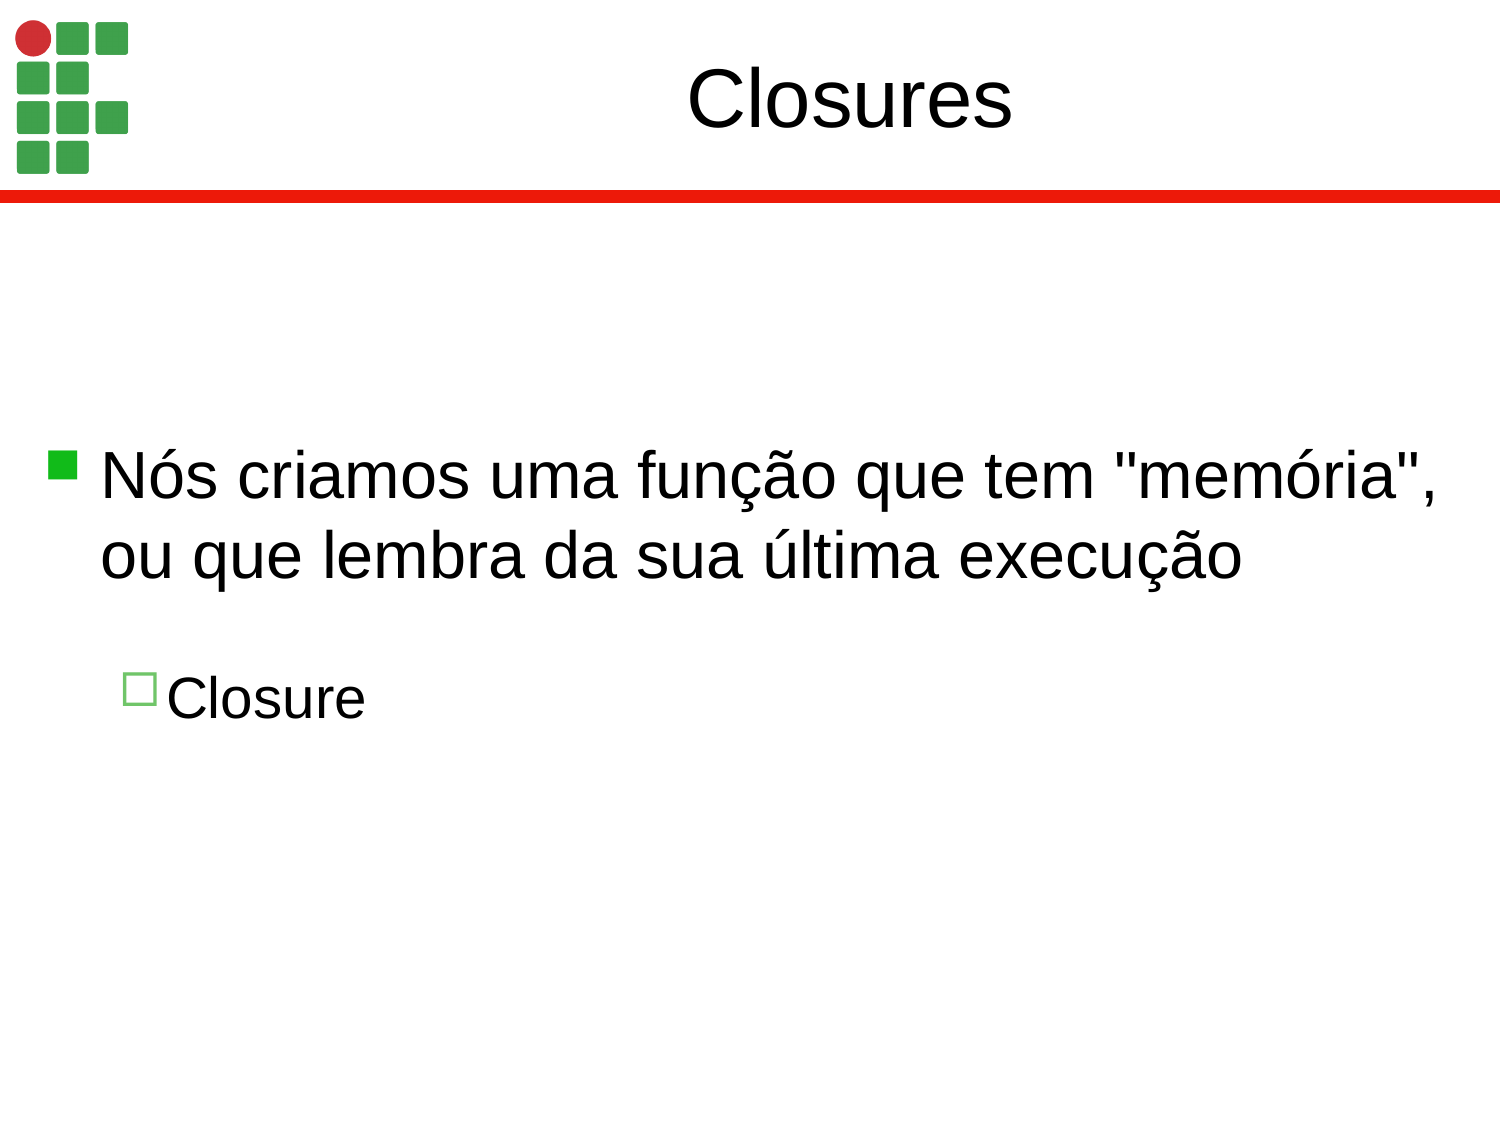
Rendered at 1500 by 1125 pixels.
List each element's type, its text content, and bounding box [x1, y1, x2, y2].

list Nós criamos uma função que tem "memória", ou que lembra da sua última execução Closure [29, 207, 1471, 1087]
picture [14, 16, 130, 178]
title Closures [230, 0, 1471, 202]
